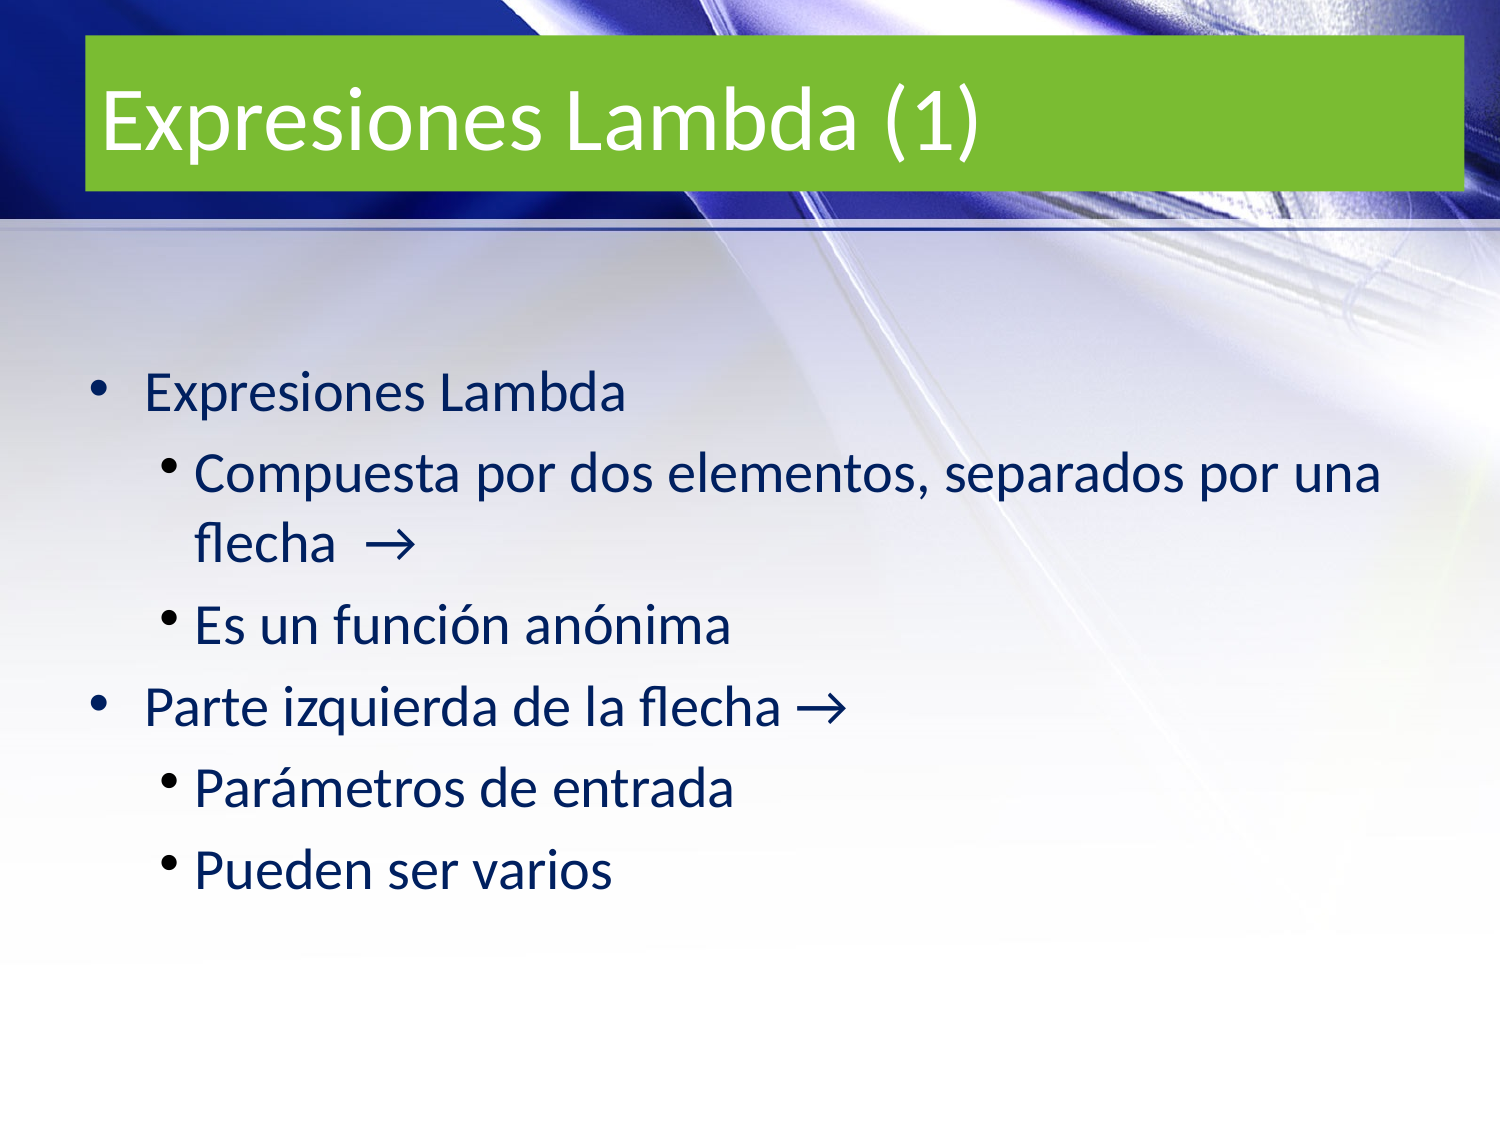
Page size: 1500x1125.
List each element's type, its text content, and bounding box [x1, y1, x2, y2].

text_box Expresiones Lambda (1) [85, 35, 1465, 192]
picture [0, 0, 1500, 1125]
text_box Expresiones Lambda Compuesta por dos elementos, separados por una flecha → Es un función anónima Parte izquierda de la flecha → Parámetros de entrada Pueden ser varios [73, 345, 1424, 989]
